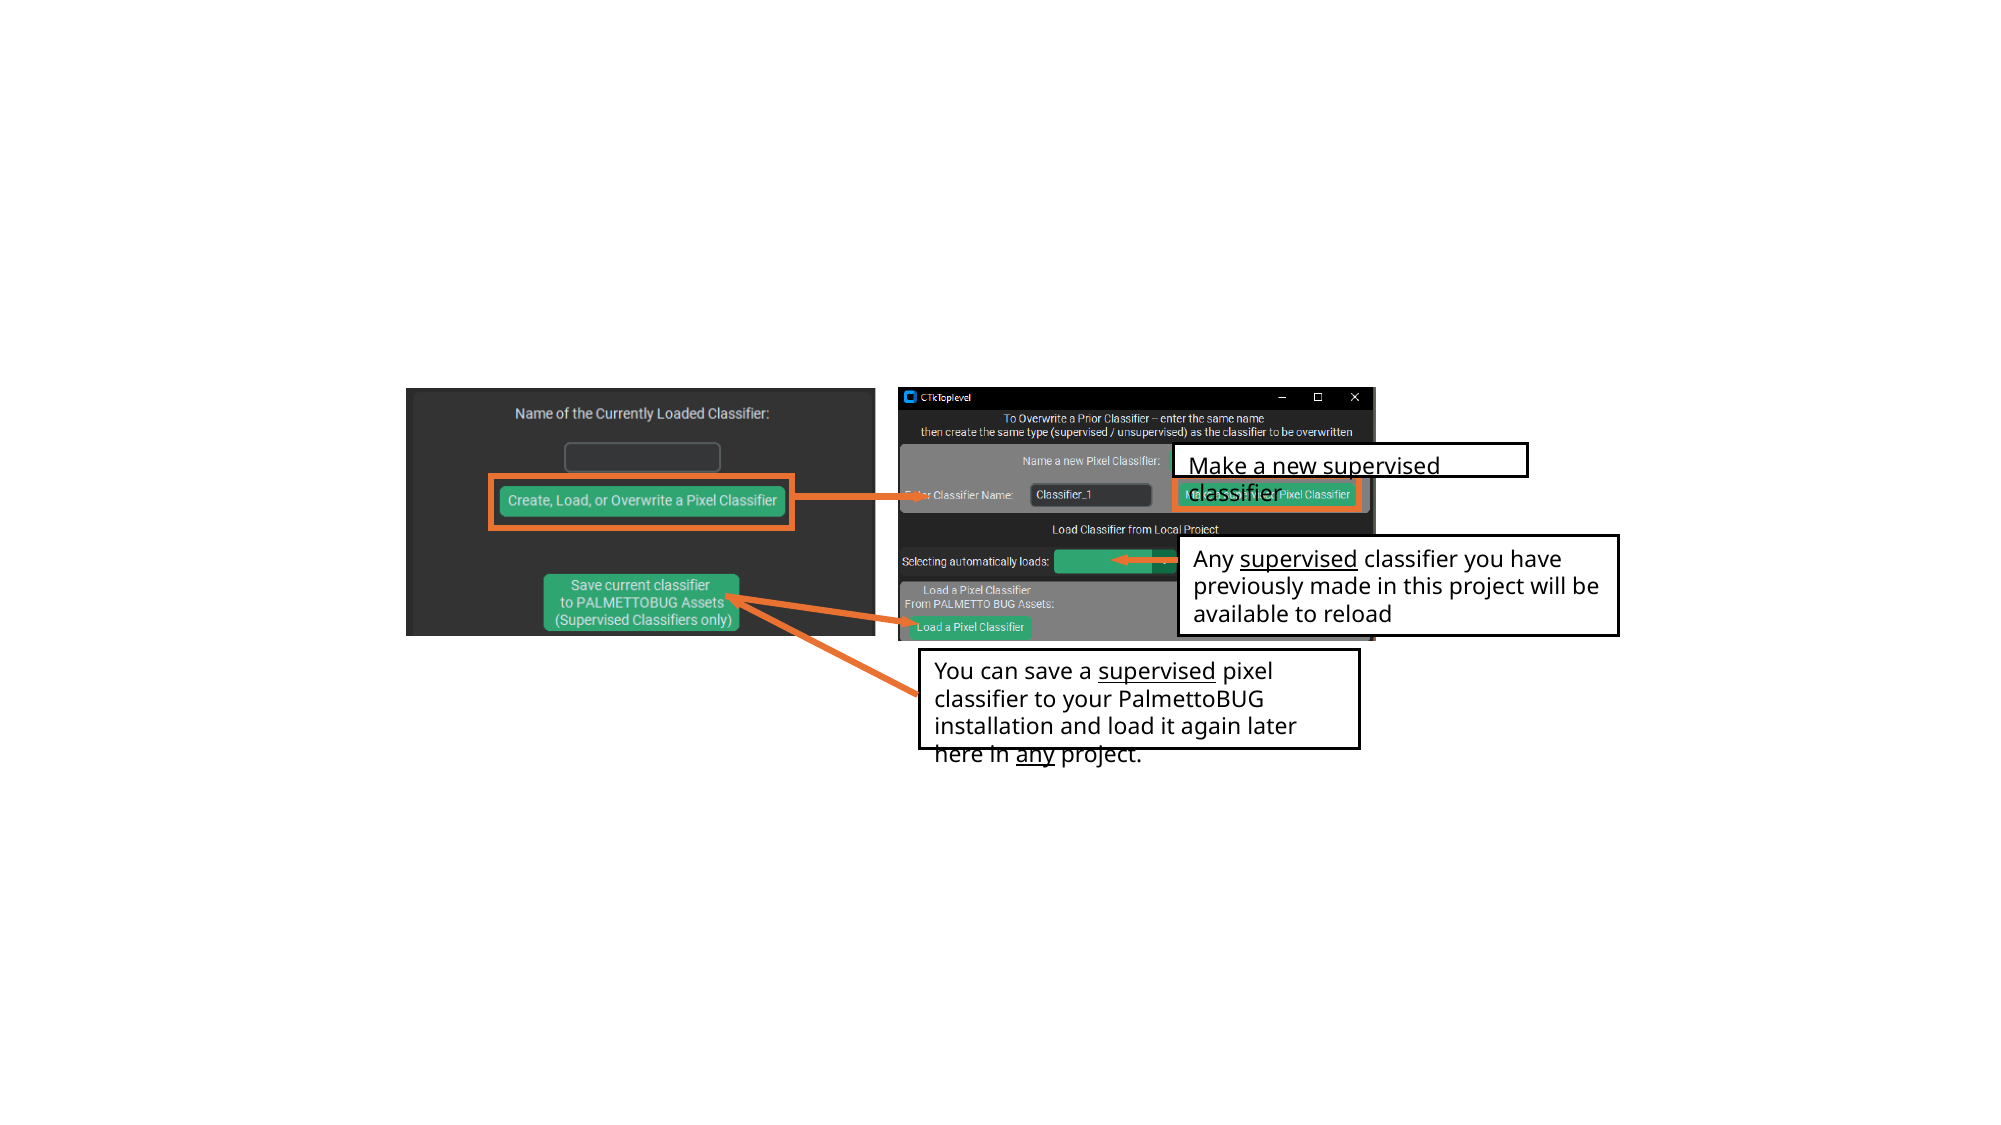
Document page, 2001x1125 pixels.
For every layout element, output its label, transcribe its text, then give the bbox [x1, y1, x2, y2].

text_box Any supervised classifier you have previously made in this project will be available to reload [1178, 536, 1618, 635]
picture [898, 388, 1376, 641]
text_box Make a new supervised classifier [1173, 444, 1528, 477]
picture [406, 388, 876, 636]
picture [1178, 479, 1356, 506]
text_box You can save a supervised pixel classifier to your PalmettoBUG installation and load it again later here in any project. [919, 649, 1359, 749]
picture [748, 603, 876, 636]
picture [494, 479, 789, 525]
